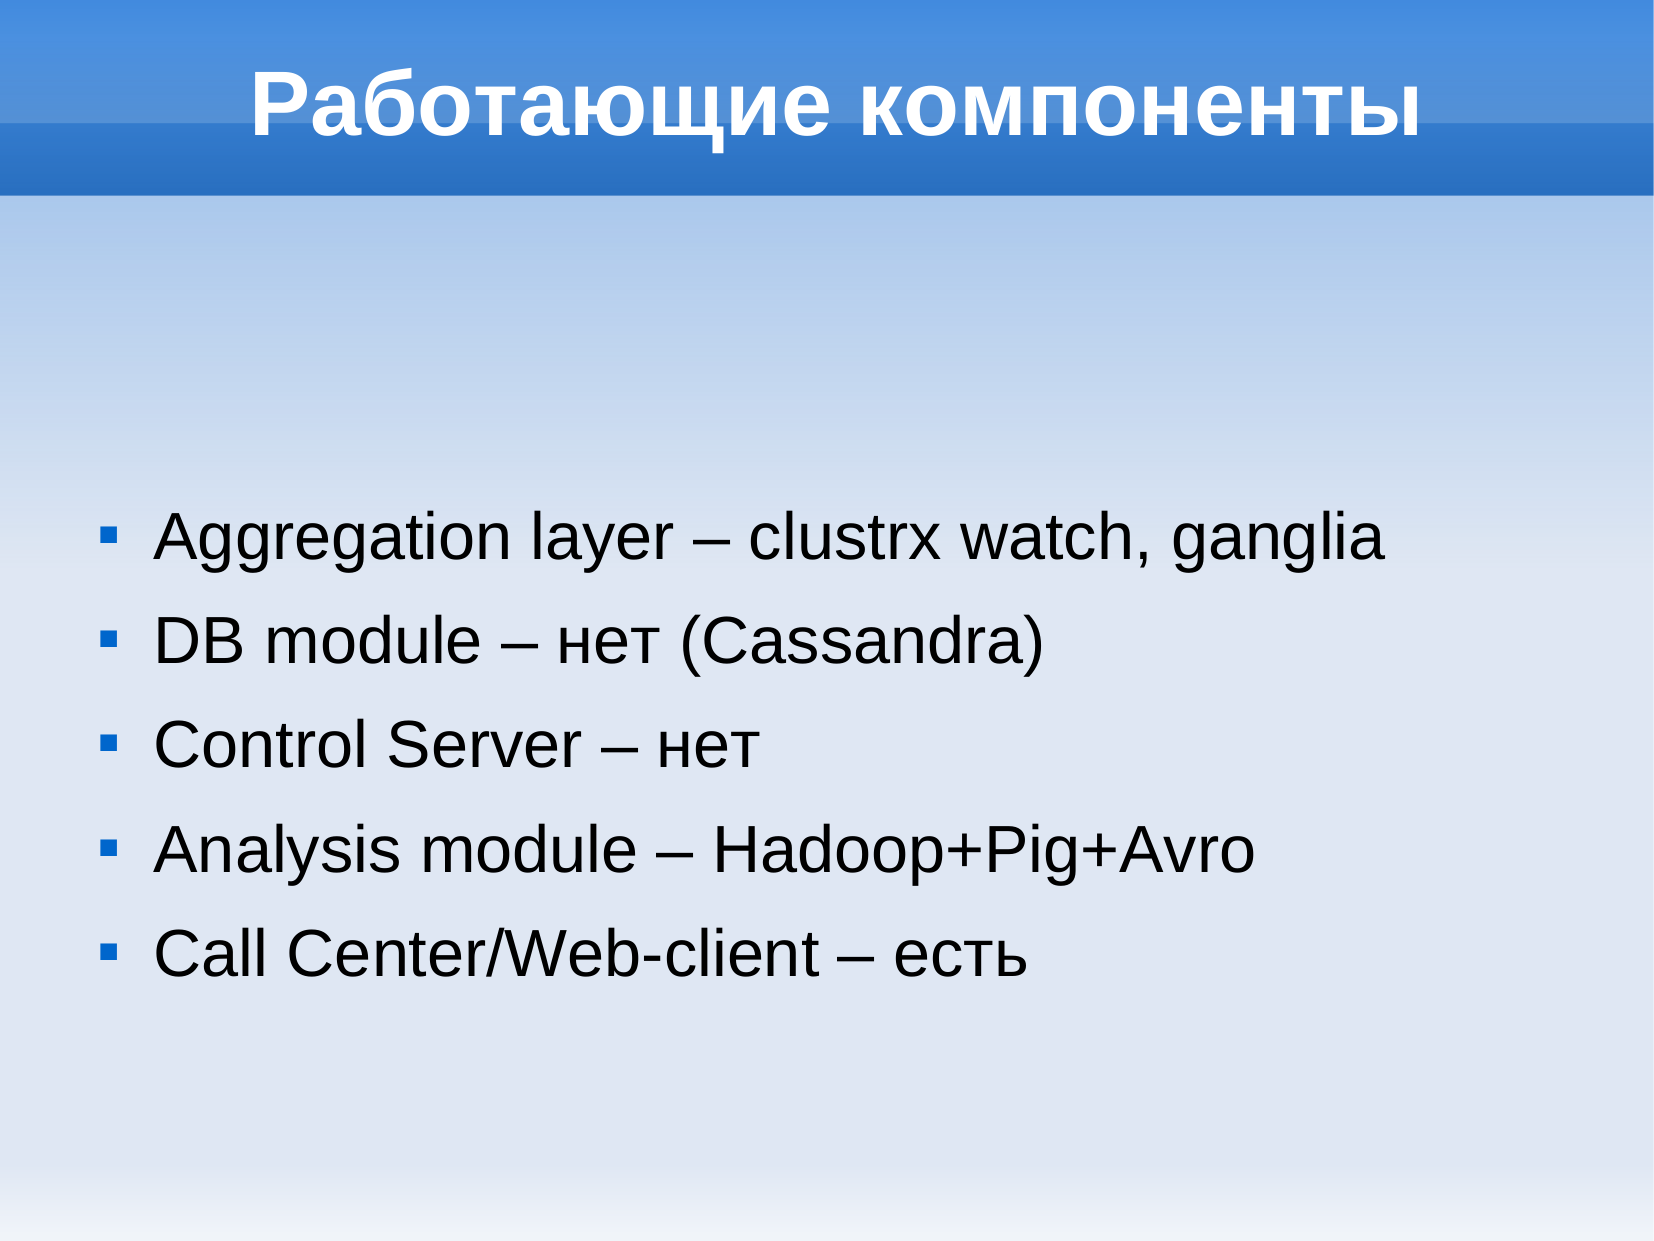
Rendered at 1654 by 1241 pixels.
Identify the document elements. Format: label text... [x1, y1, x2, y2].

title Работающие компоненты [76, 0, 1565, 208]
picture [0, 0, 1654, 1241]
list Aggregation layer – clustrx watch, ganglia DB module – нет (Cassandra) Control Server – нет Analysis module – Hadoop+Pig+Avro Call Center/Web-client – есть [82, 290, 1571, 1109]
